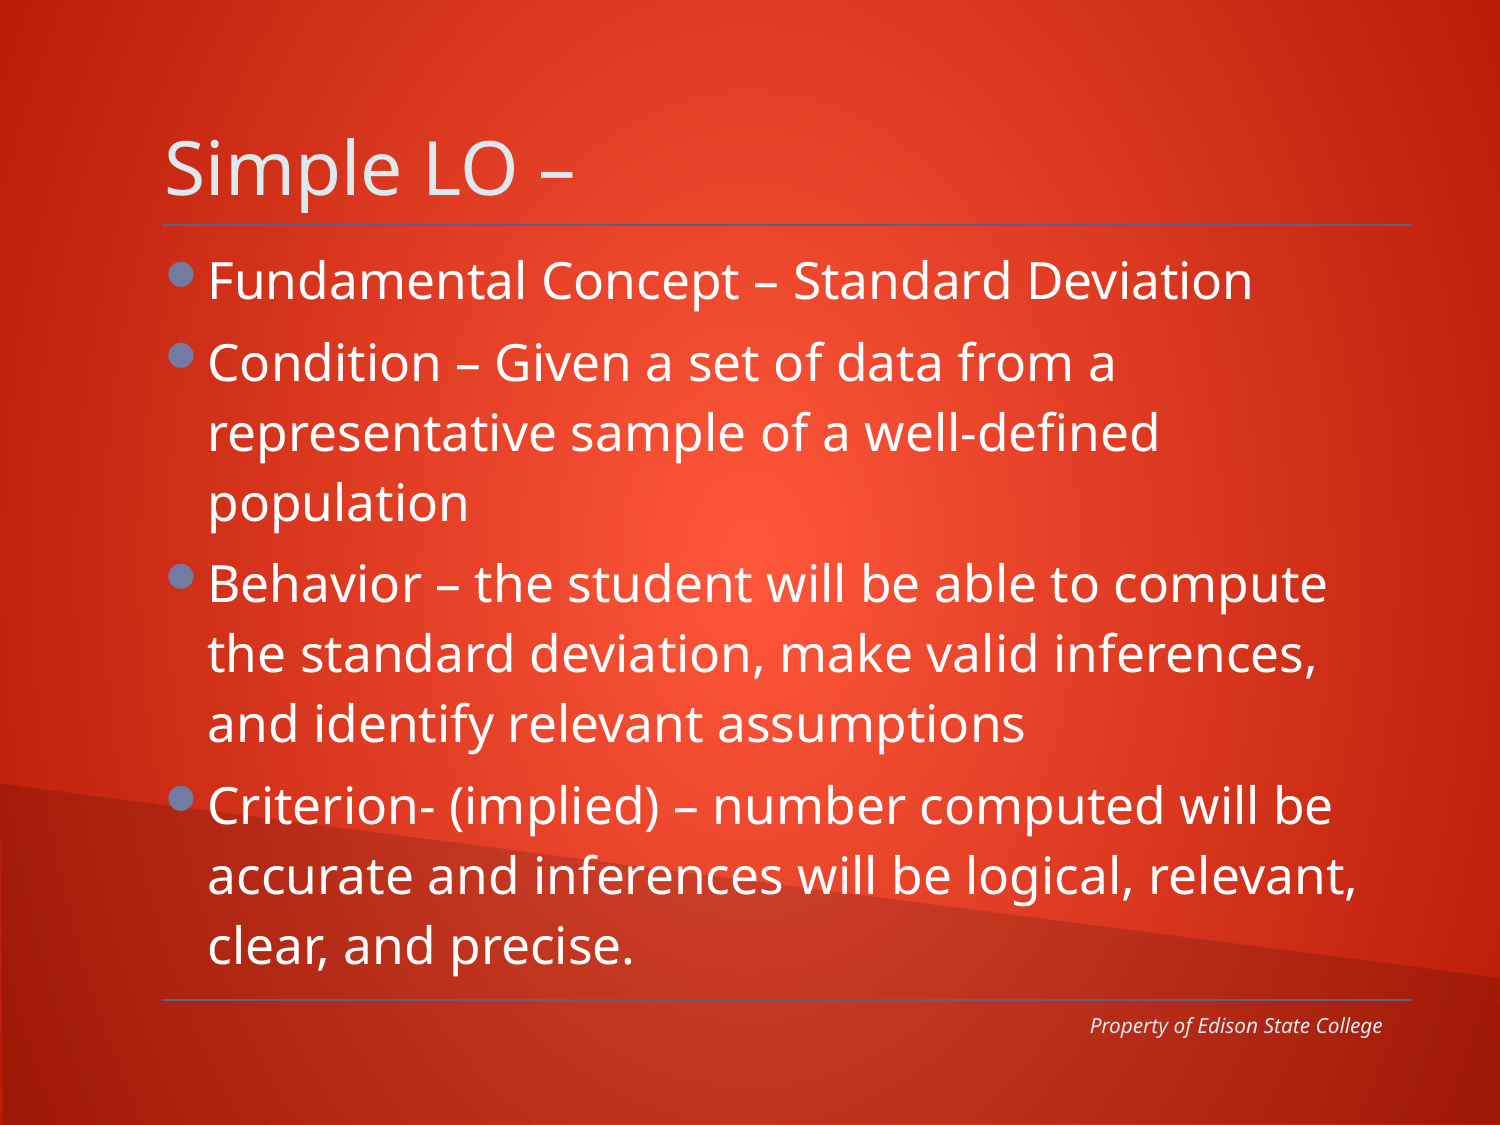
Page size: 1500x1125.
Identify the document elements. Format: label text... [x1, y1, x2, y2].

list Fundamental Concept – Standard Deviation Condition – Given a set of data from a representative sample of a well-defined population Behavior – the student will be able to compute the standard deviation, make valid inferences, and identify relevant assumptions Criterion- (implied) – number computed will be accurate and inferences will be logical, relevant, clear, and precise. [150, 237, 1425, 988]
footer Property of Edison State College [1074, 987, 1463, 1063]
title Simple LO – [150, 45, 1425, 233]
